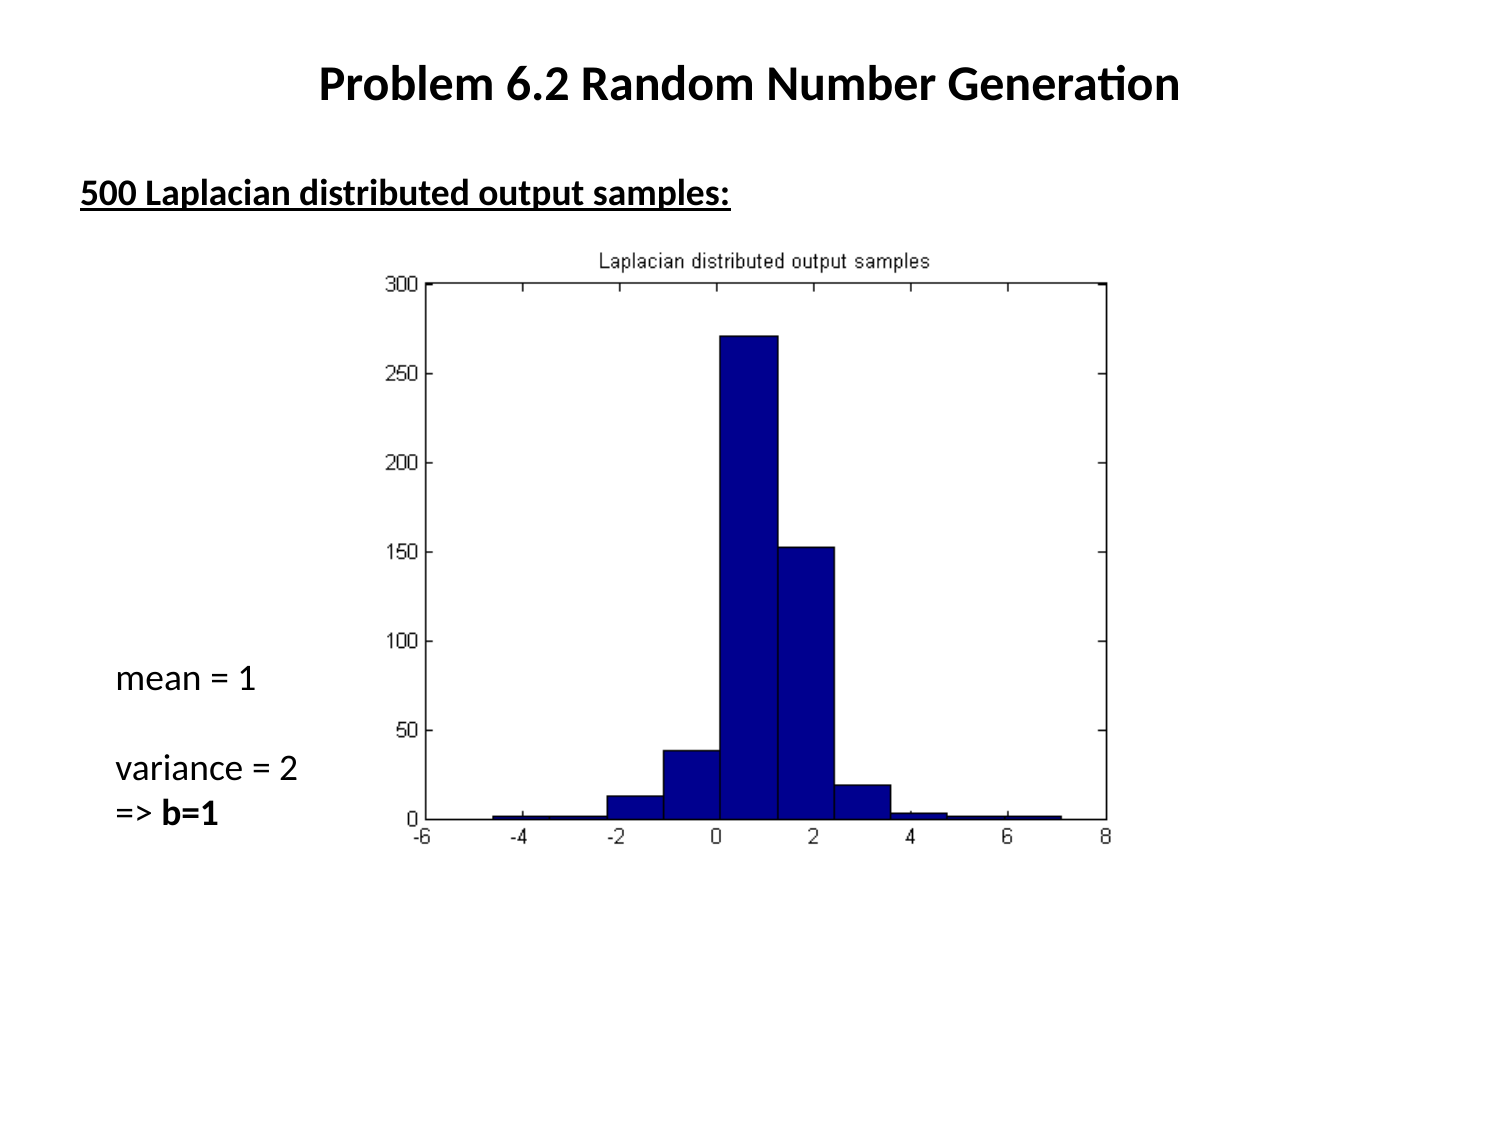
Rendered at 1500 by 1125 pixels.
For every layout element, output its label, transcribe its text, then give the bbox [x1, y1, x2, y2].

picture [311, 234, 1189, 891]
text_box Problem 6.2 Random Number Generation [0, 42, 1500, 118]
text_box mean = 1 variance = 2 => b=1 [100, 645, 314, 841]
text_box 500 Laplacian distributed output samples: [64, 160, 749, 221]
